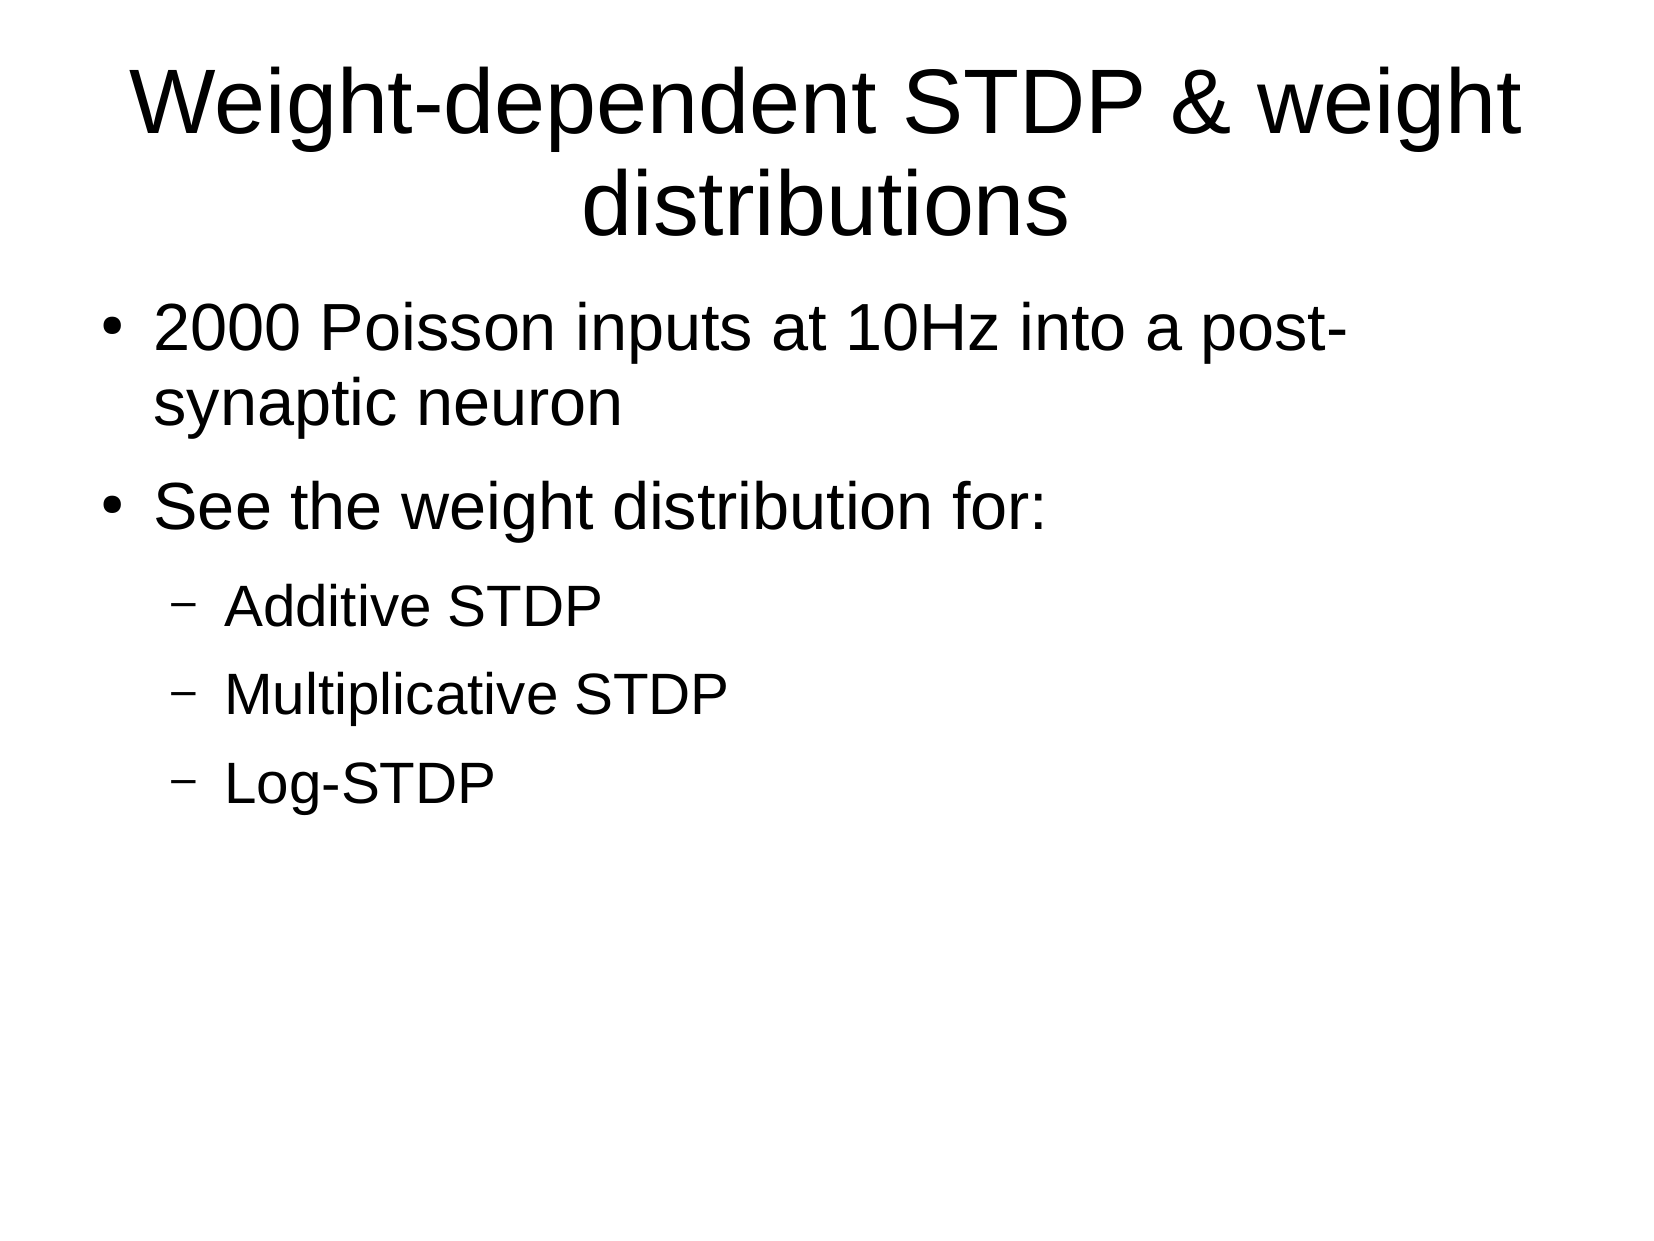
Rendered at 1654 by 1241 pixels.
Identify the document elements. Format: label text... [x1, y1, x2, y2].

list 2000 Poisson inputs at 10Hz into a post-synaptic neuron See the weight distribution for: Additive STDP Multiplicative STDP Log-STDP [82, 290, 1571, 1010]
title Weight-dependent STDP & weight distributions [82, 49, 1571, 257]
